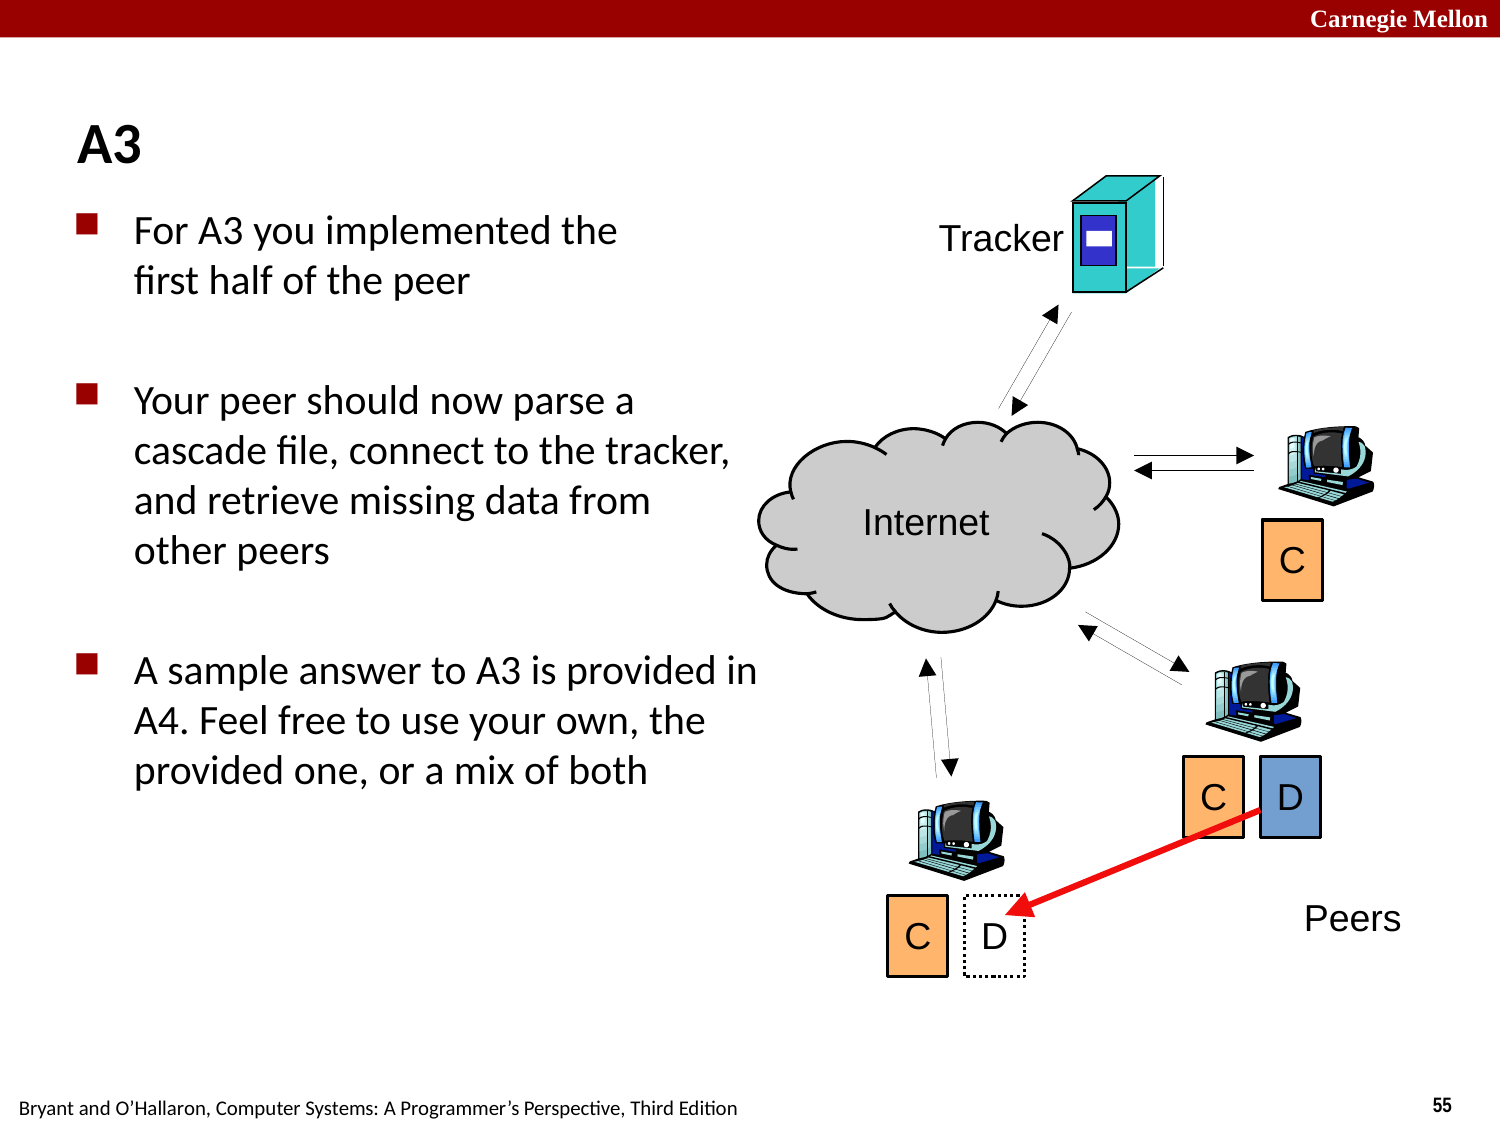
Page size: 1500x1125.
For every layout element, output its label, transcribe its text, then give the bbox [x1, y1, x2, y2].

text_box [1072, 175, 1160, 294]
text_box C [1203, 821, 1244, 838]
text_box Peers [1247, 880, 1458, 956]
text_box D [964, 895, 1025, 977]
chart [908, 800, 1007, 881]
text_box C [887, 895, 948, 977]
text_box Internet [758, 422, 1119, 633]
text_box D [1260, 756, 1321, 838]
text_box C [1262, 519, 1323, 601]
list For A3 you implemented the first half of the peer Your peer should now parse a cascade file, connect to the tracker, and retrieve missing data from other peers A sample answer to A3 is provided in A4. Feel free to use your own, the provided one, or a mix of both [62, 195, 1358, 631]
text_box C [1183, 756, 1244, 838]
chart [1205, 660, 1303, 742]
chart [1278, 425, 1376, 507]
title A3 [62, 93, 1297, 188]
text_box Tracker [896, 200, 1107, 276]
